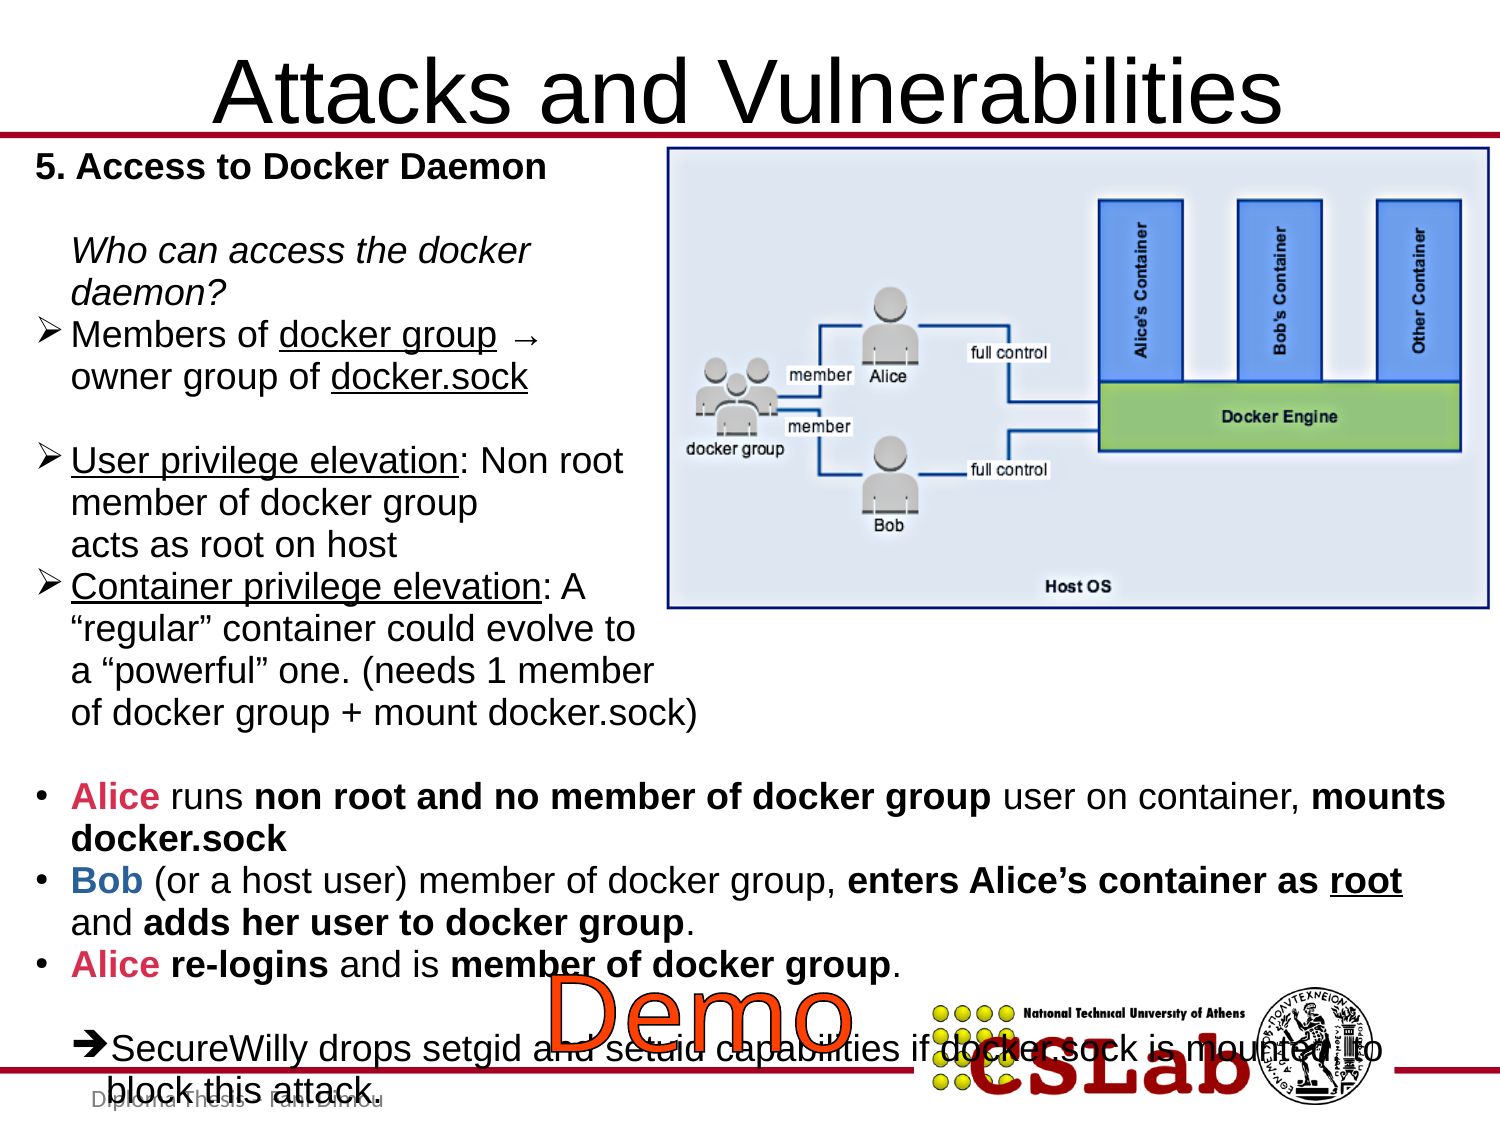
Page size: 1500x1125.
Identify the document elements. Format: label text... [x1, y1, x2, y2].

picture [1221, 1054, 1231, 1059]
picture [1243, 1054, 1252, 1059]
picture [1315, 1054, 1325, 1059]
text_box Demo [795, 993, 852, 1053]
picture [965, 1054, 975, 1059]
text_box Demo [551, 974, 616, 1052]
text_box Attacks and Vulnerabilities [74, 0, 1425, 138]
picture [660, 140, 1497, 615]
picture [1084, 1054, 1094, 1059]
text_box Demo [694, 993, 781, 1052]
text_box 5. Access to Docker Daemon Who can access the docker daemon? Members of docker group → owner group of docker.sock User privilege elevation: Non root member of docker group acts as root on host Container privilege elevation: A “regular” container could evolve to a “powerful” one. (needs 1 member of docker group + mount docker.sock) Alice runs non root and no member of docker group user on container, mounts docker.sock Bob (or a host user) member of docker group, enters Alice’s container as root and adds her user to docker group. Alice re-logins and is member of docker group. SecureWilly drops setgid and setuid capabilities if docker.sock is mounted, to block this attack. [0, 138, 1471, 1054]
text_box Demo [628, 993, 680, 1053]
picture [925, 1054, 1373, 1105]
picture [945, 1054, 955, 1059]
